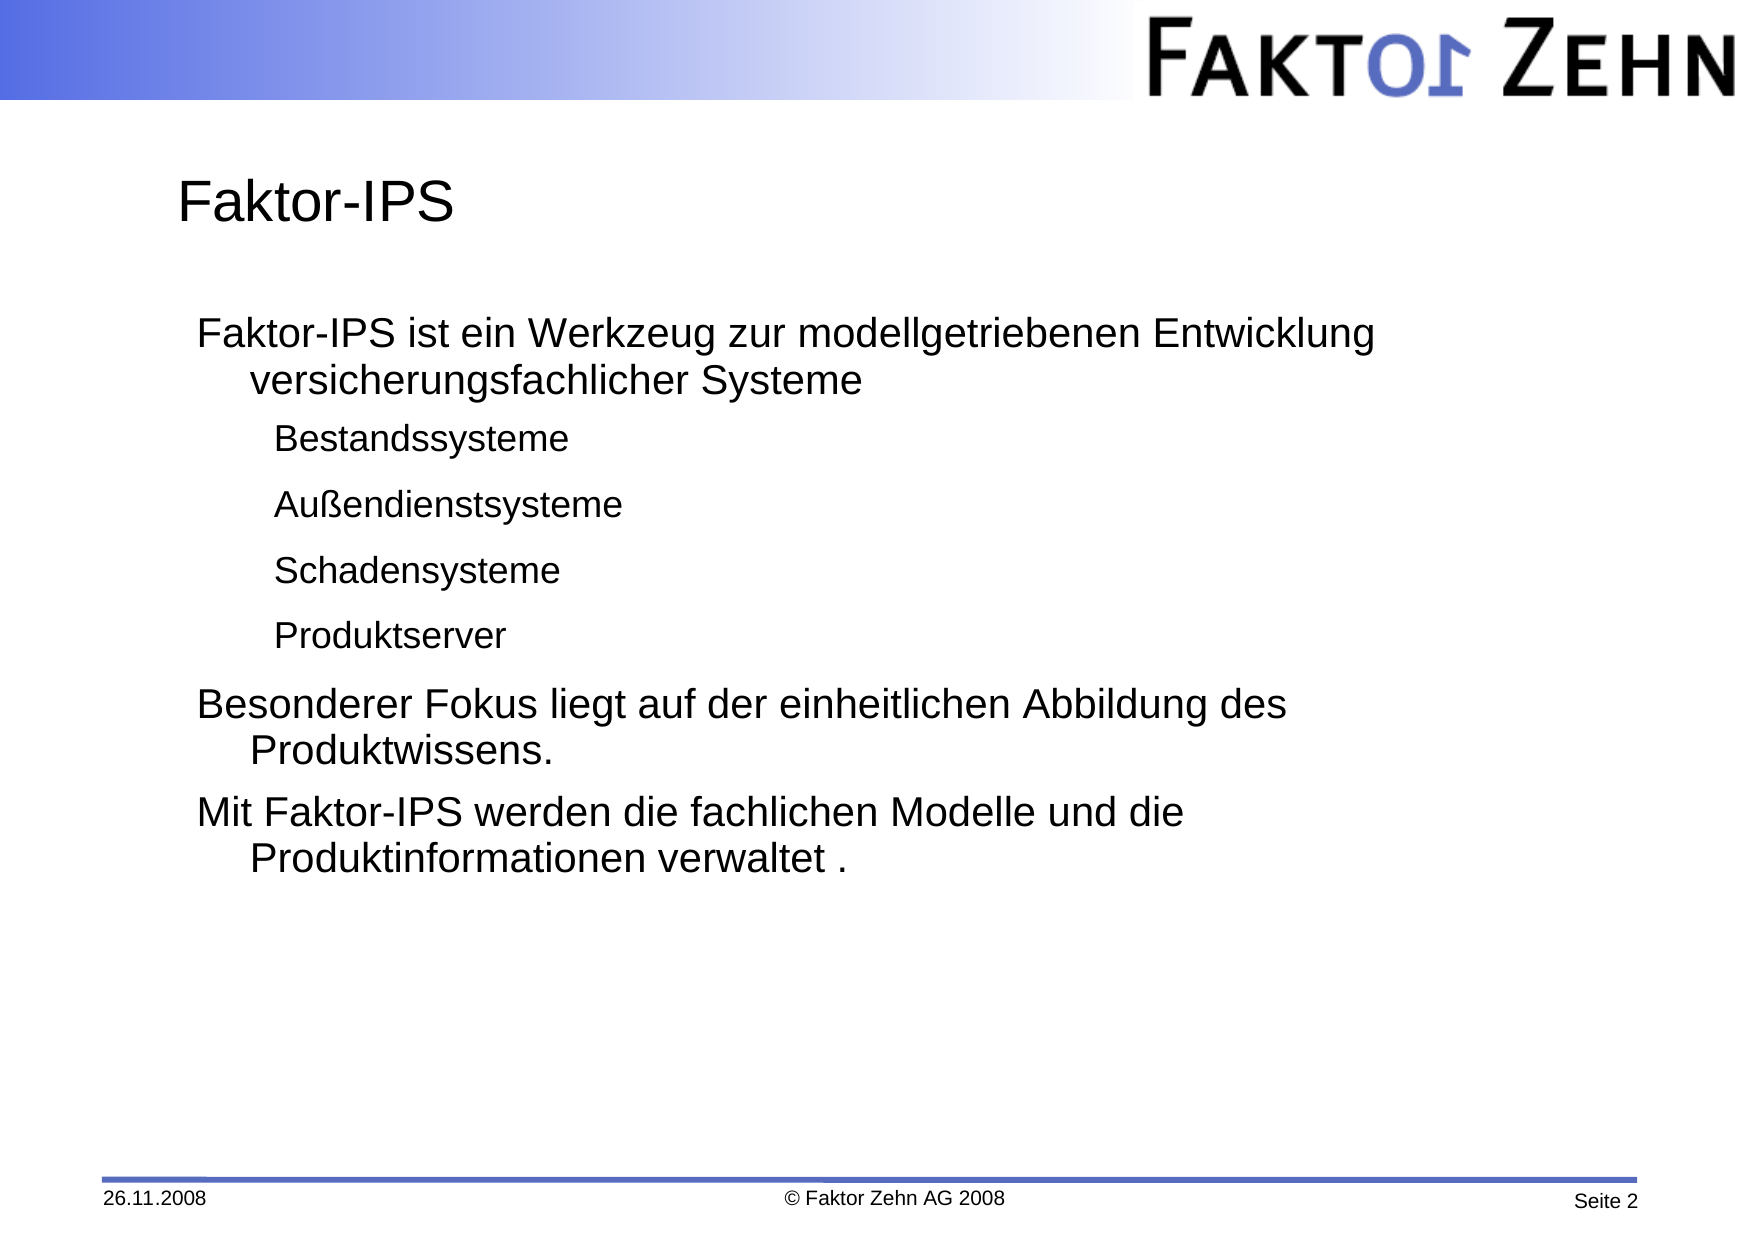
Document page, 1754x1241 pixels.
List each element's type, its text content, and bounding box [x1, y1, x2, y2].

list Faktor-IPS ist ein Werkzeug zur modellgetriebenen Entwicklung versicherungsfachlicher Systeme Bestandssysteme Außendienstsysteme Schadensysteme Produktserver Besonderer Fokus liegt auf der einheitlichen Abbildung des Produktwissens. Mit Faktor-IPS werden die fachlichen Modelle und die Produktinformationen verwaltet . [179, 310, 1576, 1123]
picture [1133, 2, 1749, 105]
title Faktor-IPS [177, 135, 1574, 266]
